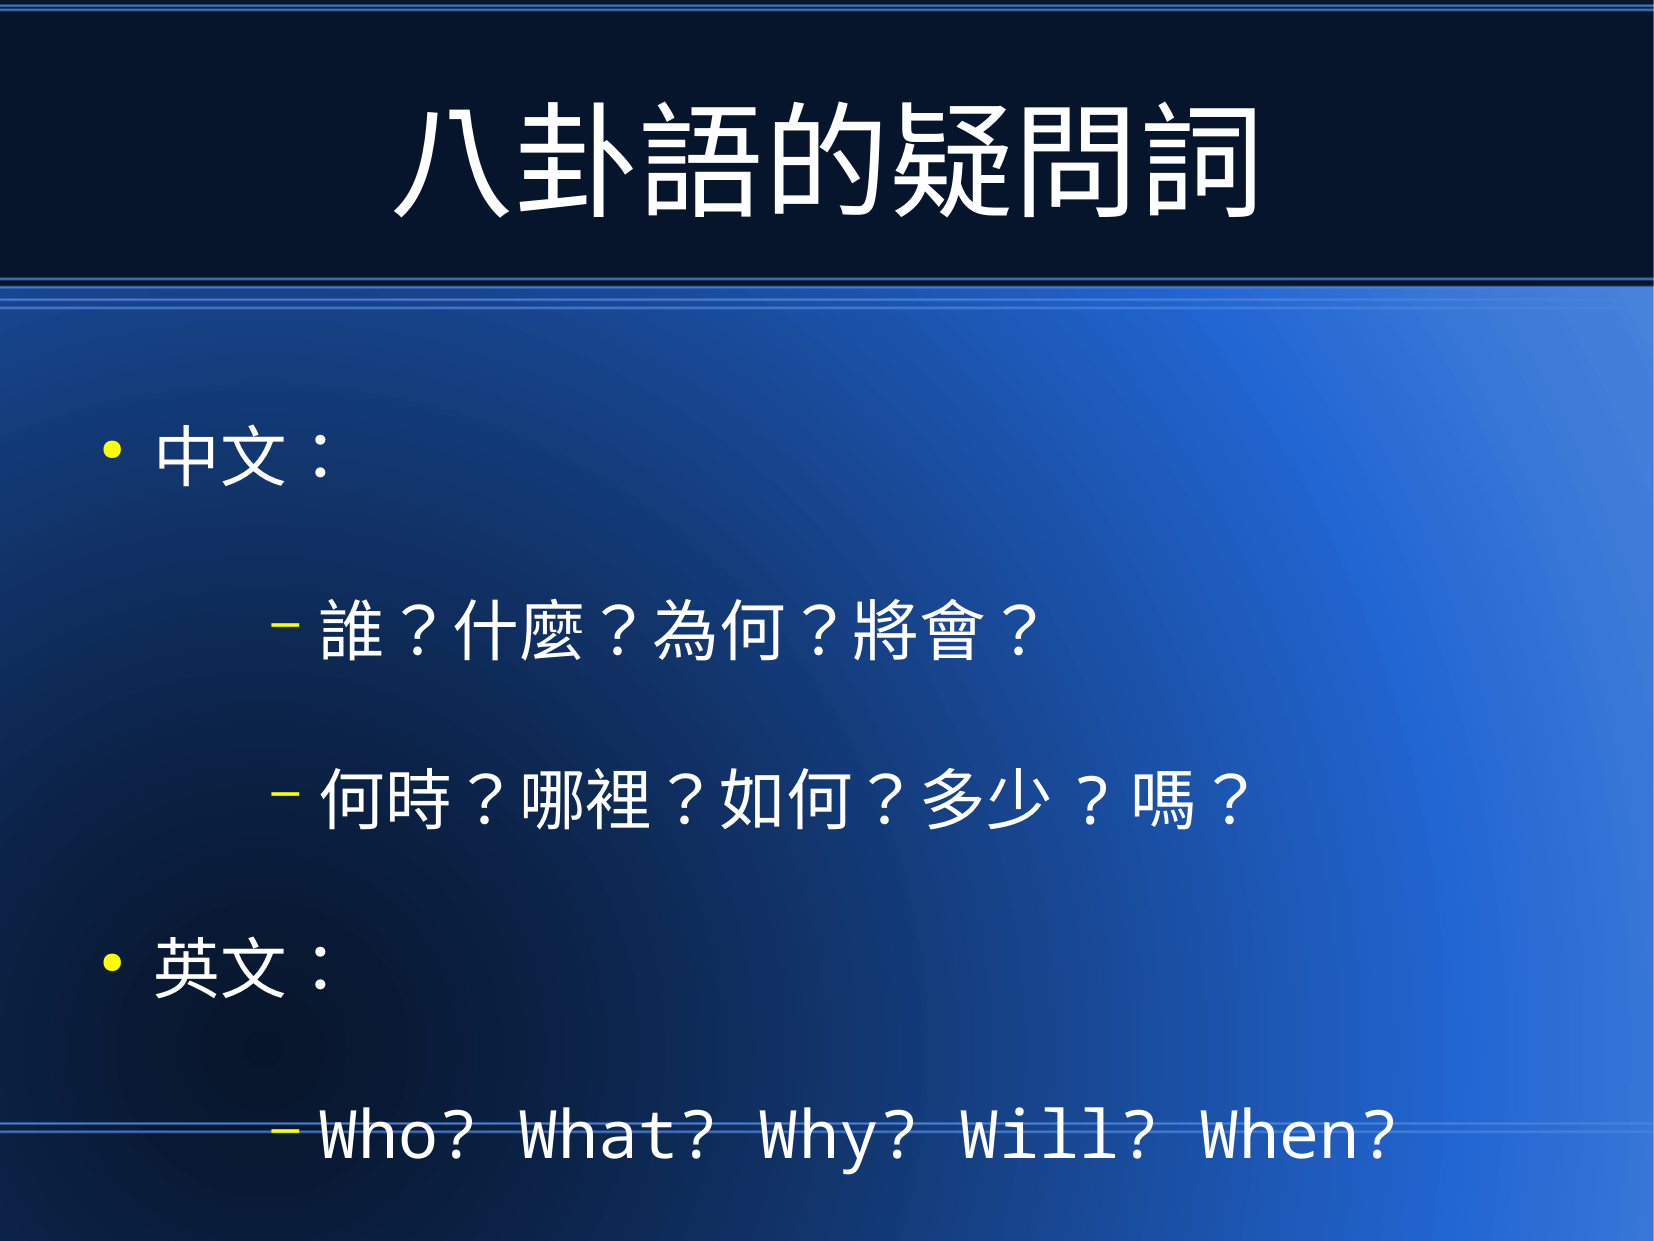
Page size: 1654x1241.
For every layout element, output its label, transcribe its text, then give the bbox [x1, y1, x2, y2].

picture [0, 0, 1654, 1241]
title 八卦語的疑問詞 [82, 49, 1571, 257]
list 中文： 誰？什麼？為何？將會？ 何時？哪裡？如何？多少?嗎？ 英文： Who? What? Why? Will? When? Where? How? How_much? Is/Are? [82, 355, 1571, 1241]
